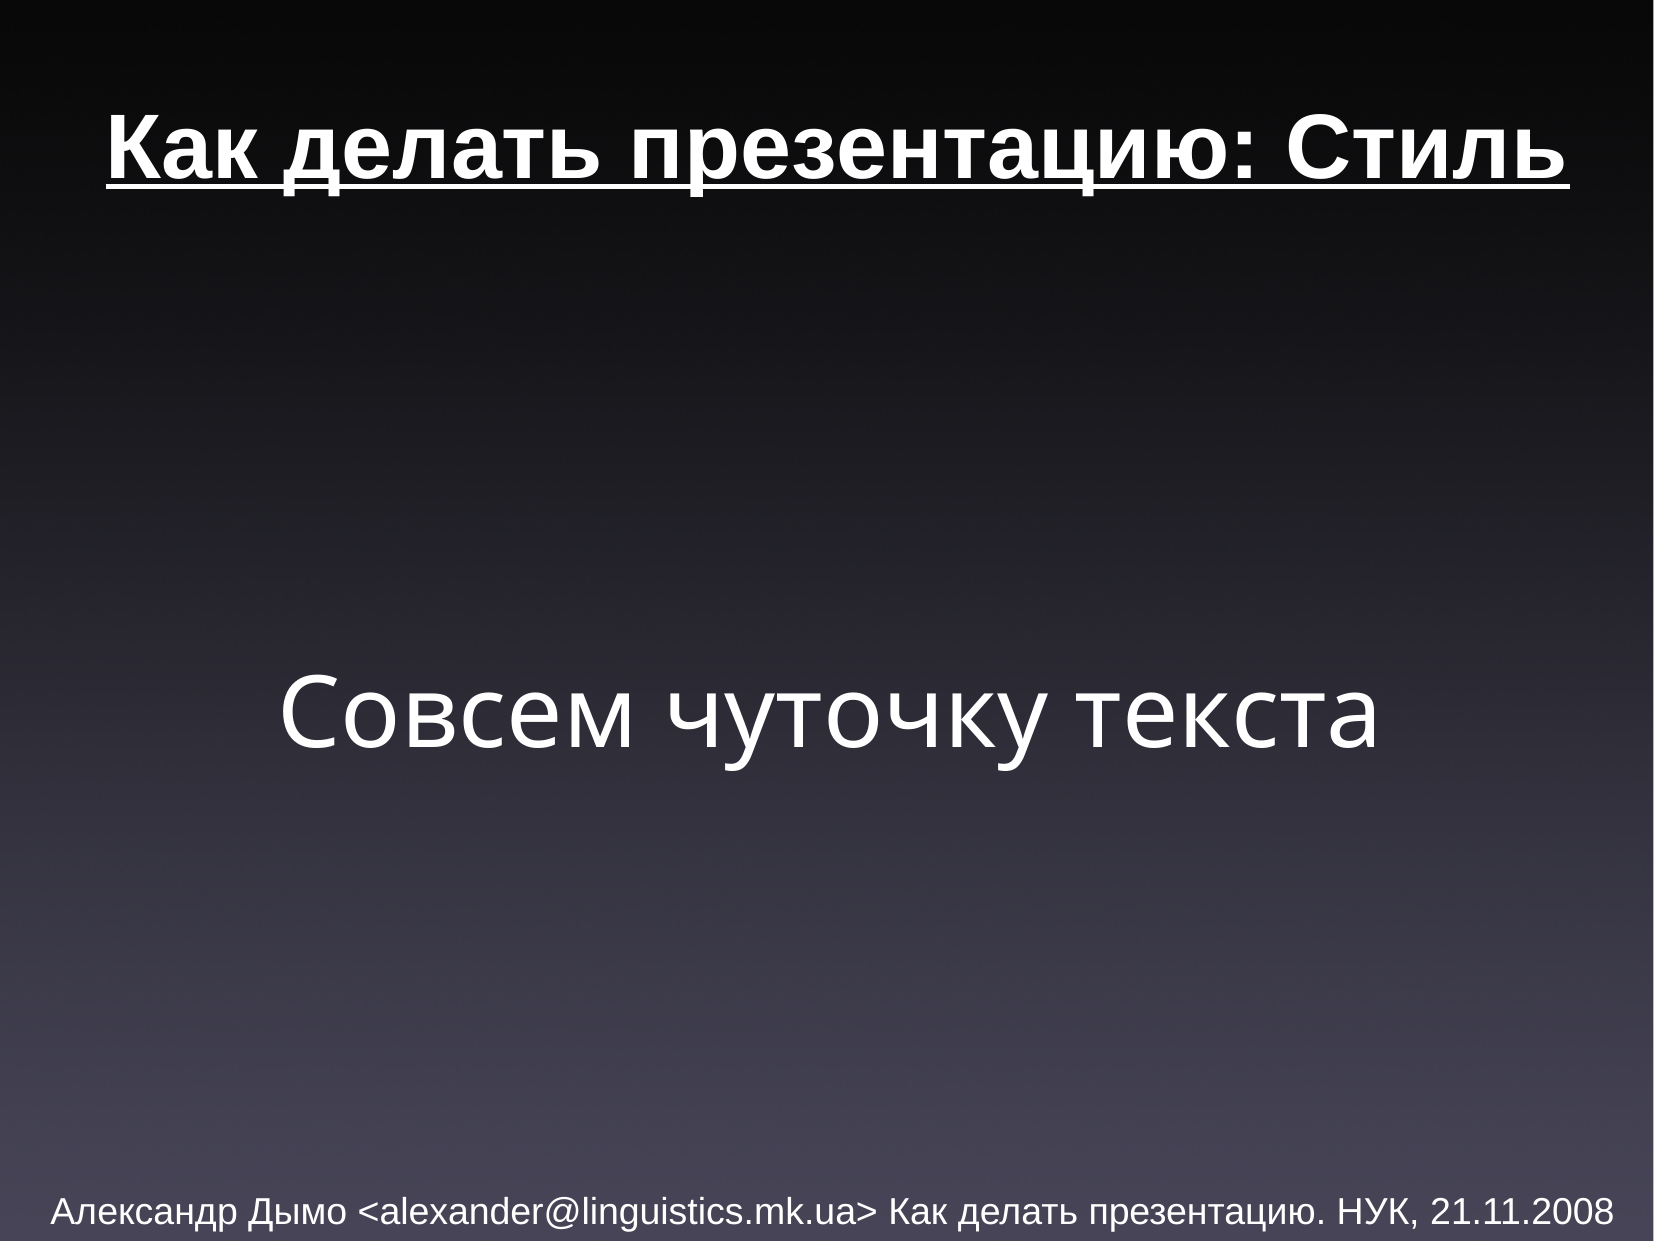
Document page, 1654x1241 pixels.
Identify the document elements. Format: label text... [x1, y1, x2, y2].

text_box Александр Дымо <alexander@linguistics.mk.ua> Как делать презентацию. НУК, 21.11.2008 [35, 1183, 1631, 1240]
subtitle Совсем чуточку текста [86, 224, 1575, 1125]
title Как делать презентацию: Стиль [31, 43, 1644, 251]
picture [0, 0, 1654, 1241]
